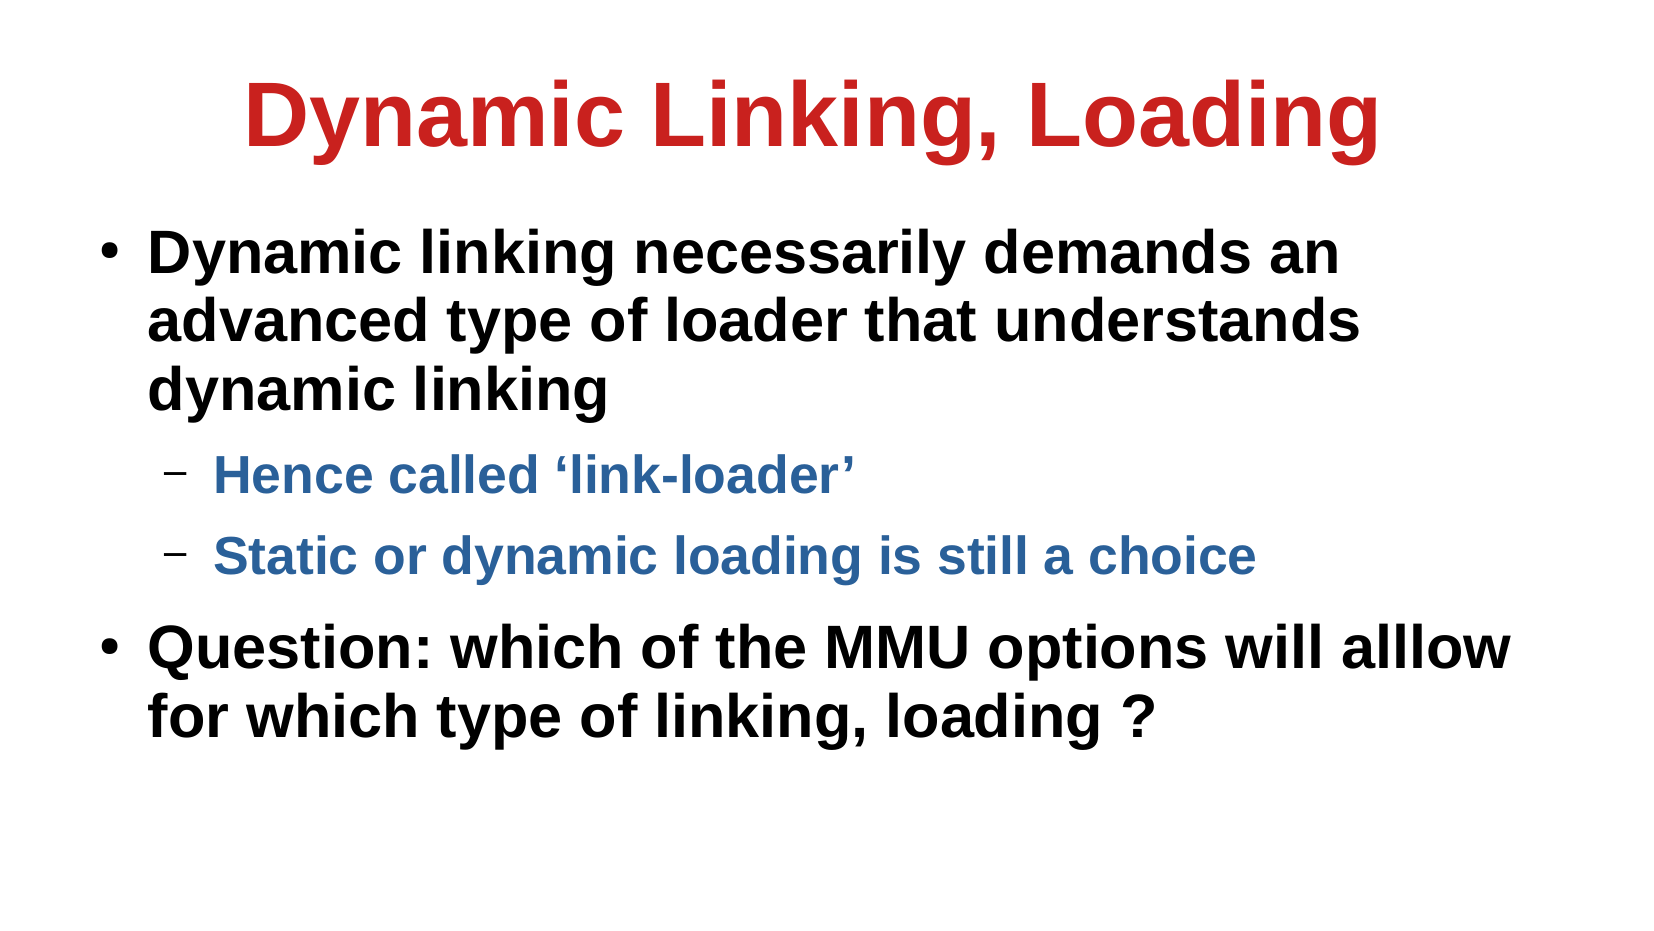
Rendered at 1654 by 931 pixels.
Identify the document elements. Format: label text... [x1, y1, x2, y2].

title Dynamic Linking, Loading [82, 37, 1571, 193]
list Dynamic linking necessarily demands an advanced type of loader that understands dynamic linking Hence called ‘link-loader’ Static or dynamic loading is still a choice Question: which of the MMU options will alllow for which type of linking, loading ? [82, 217, 1571, 758]
